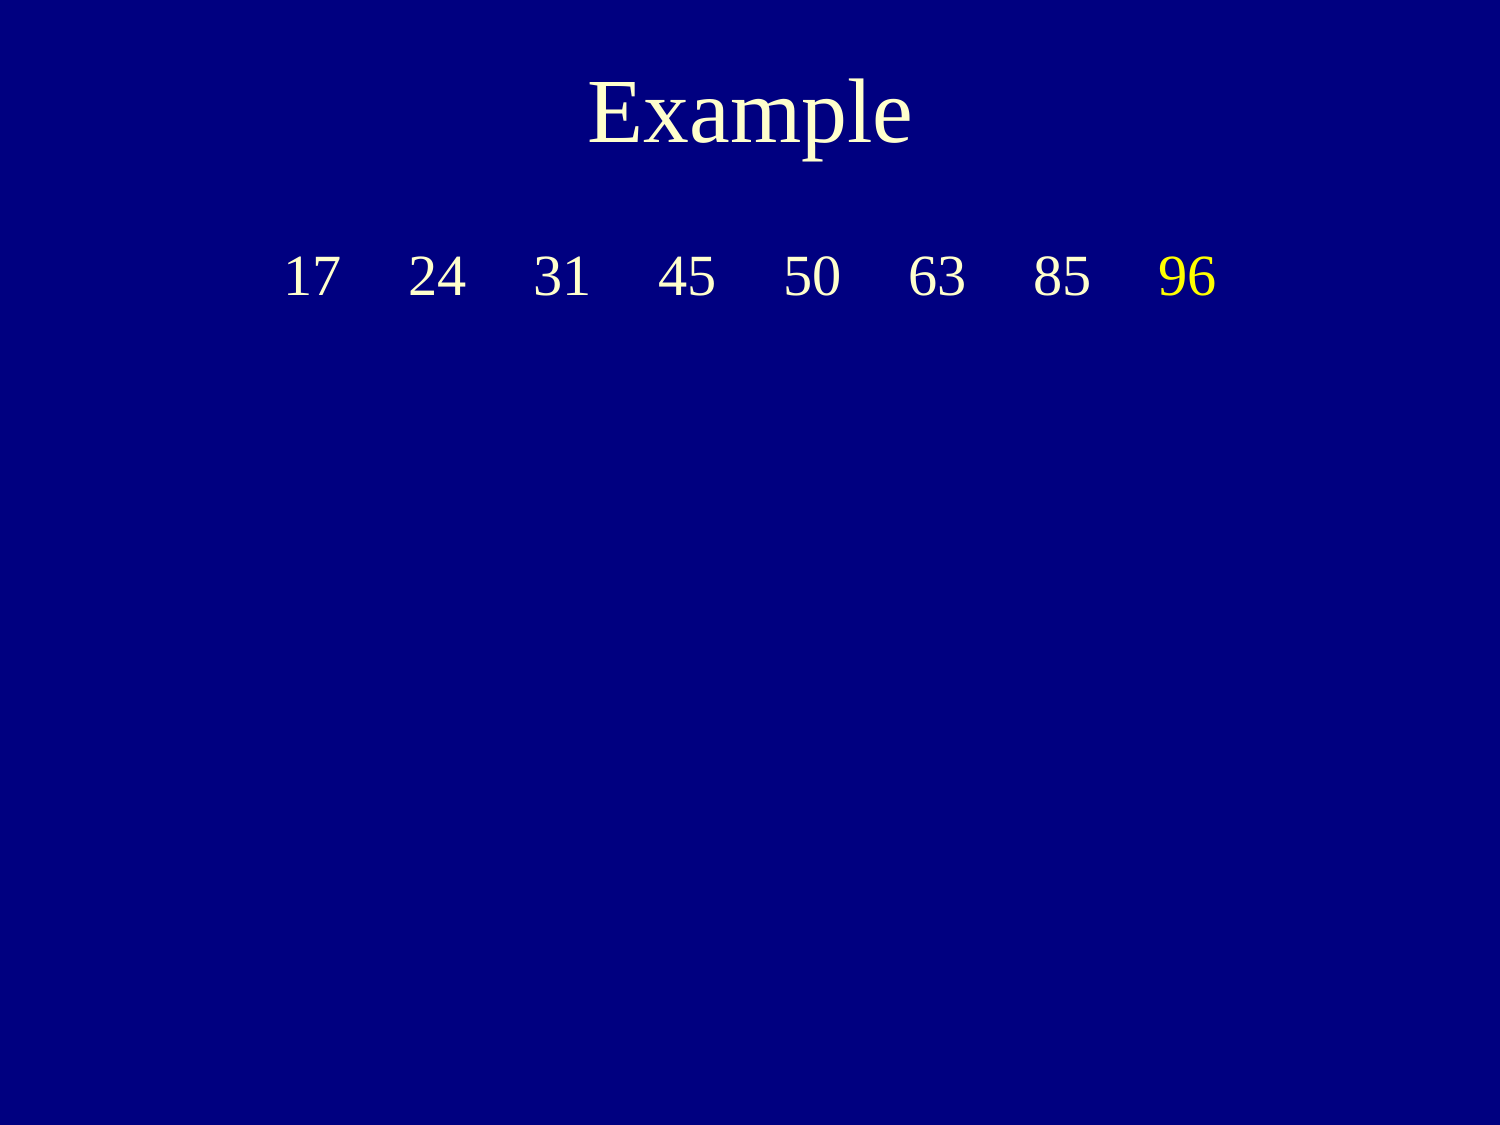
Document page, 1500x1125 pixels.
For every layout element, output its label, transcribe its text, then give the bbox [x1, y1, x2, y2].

title Example [22, 43, 1480, 169]
table_header 96 [1125, 229, 1250, 325]
table_header 50 [750, 229, 875, 325]
table_header 85 [1000, 229, 1125, 325]
table_header 31 [500, 229, 625, 325]
table_header 45 [625, 229, 750, 325]
table_header 63 [875, 229, 1000, 325]
table_header 24 [375, 229, 500, 325]
table_header 17 [250, 229, 375, 325]
